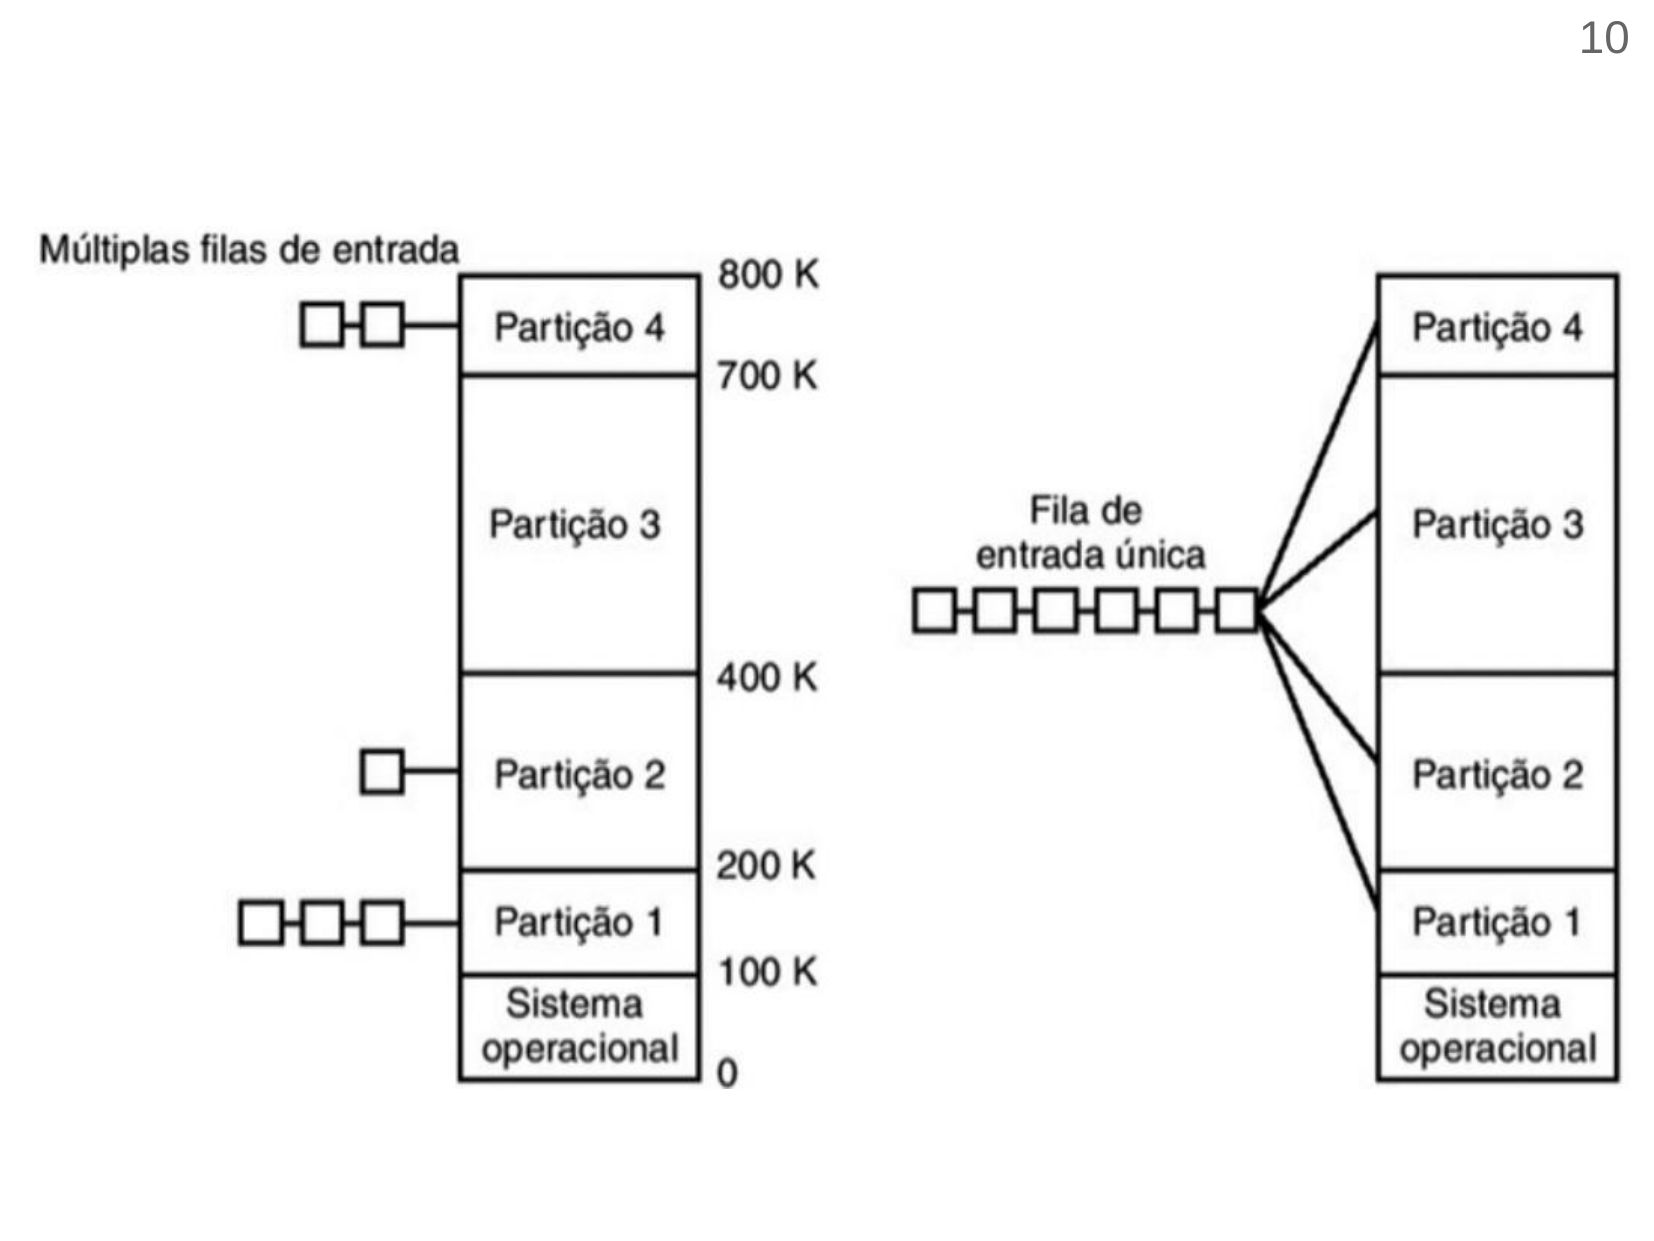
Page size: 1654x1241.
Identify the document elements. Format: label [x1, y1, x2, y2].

picture [34, 226, 1630, 1089]
